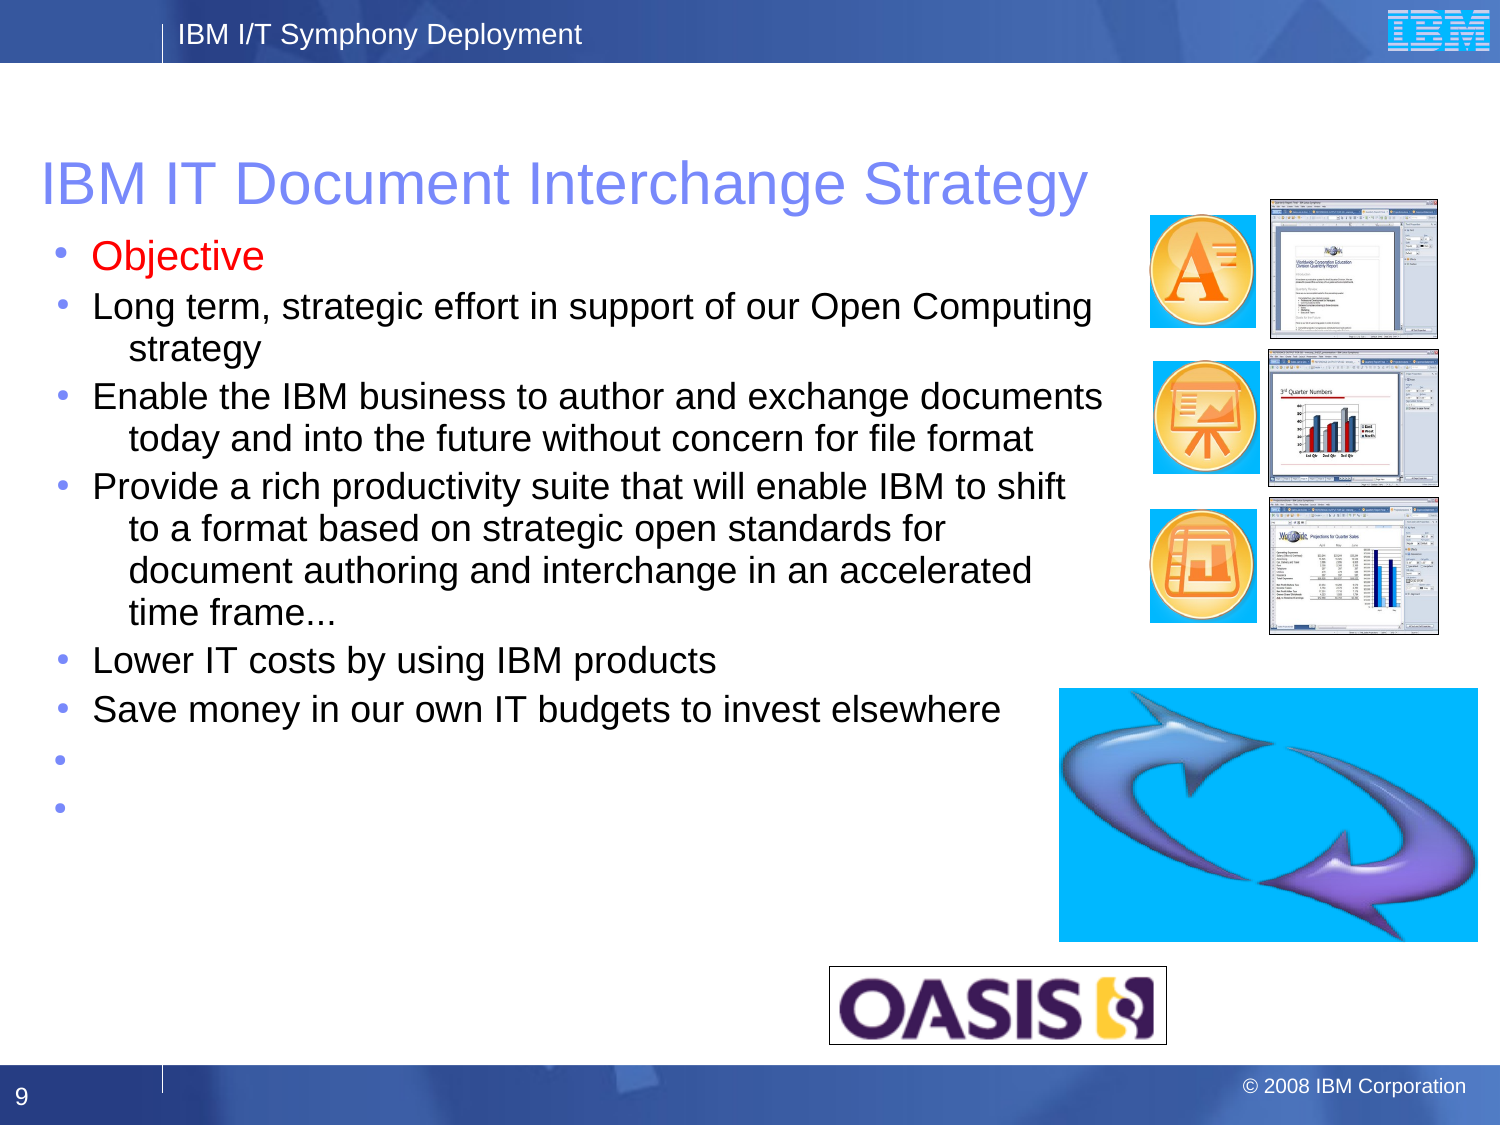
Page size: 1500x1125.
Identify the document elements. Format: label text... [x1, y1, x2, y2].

picture [1149, 214, 1253, 329]
picture [1149, 509, 1253, 623]
title IBM IT Document Interchange Strategy [25, 127, 1378, 225]
picture [1153, 360, 1256, 475]
picture [1064, 695, 1269, 879]
picture [1270, 199, 1438, 339]
picture [1268, 349, 1439, 487]
picture [1261, 750, 1474, 937]
text_box 1 [0, 1074, 166, 1125]
picture [829, 966, 1167, 1045]
list Objective Long term, strategic effort in support of our Open Computing strategy Enable the IBM business to author and exchange documents today and into the future without concern for file format Provide a rich productivity suite that will enable IBM to shift to a format based on strategic open standards for document authoring and interchange in an accelerated time frame... Lower IT costs by using IBM products Save money in our own IT budgets to invest elsewhere [53, 244, 1107, 1031]
picture [1269, 497, 1439, 635]
